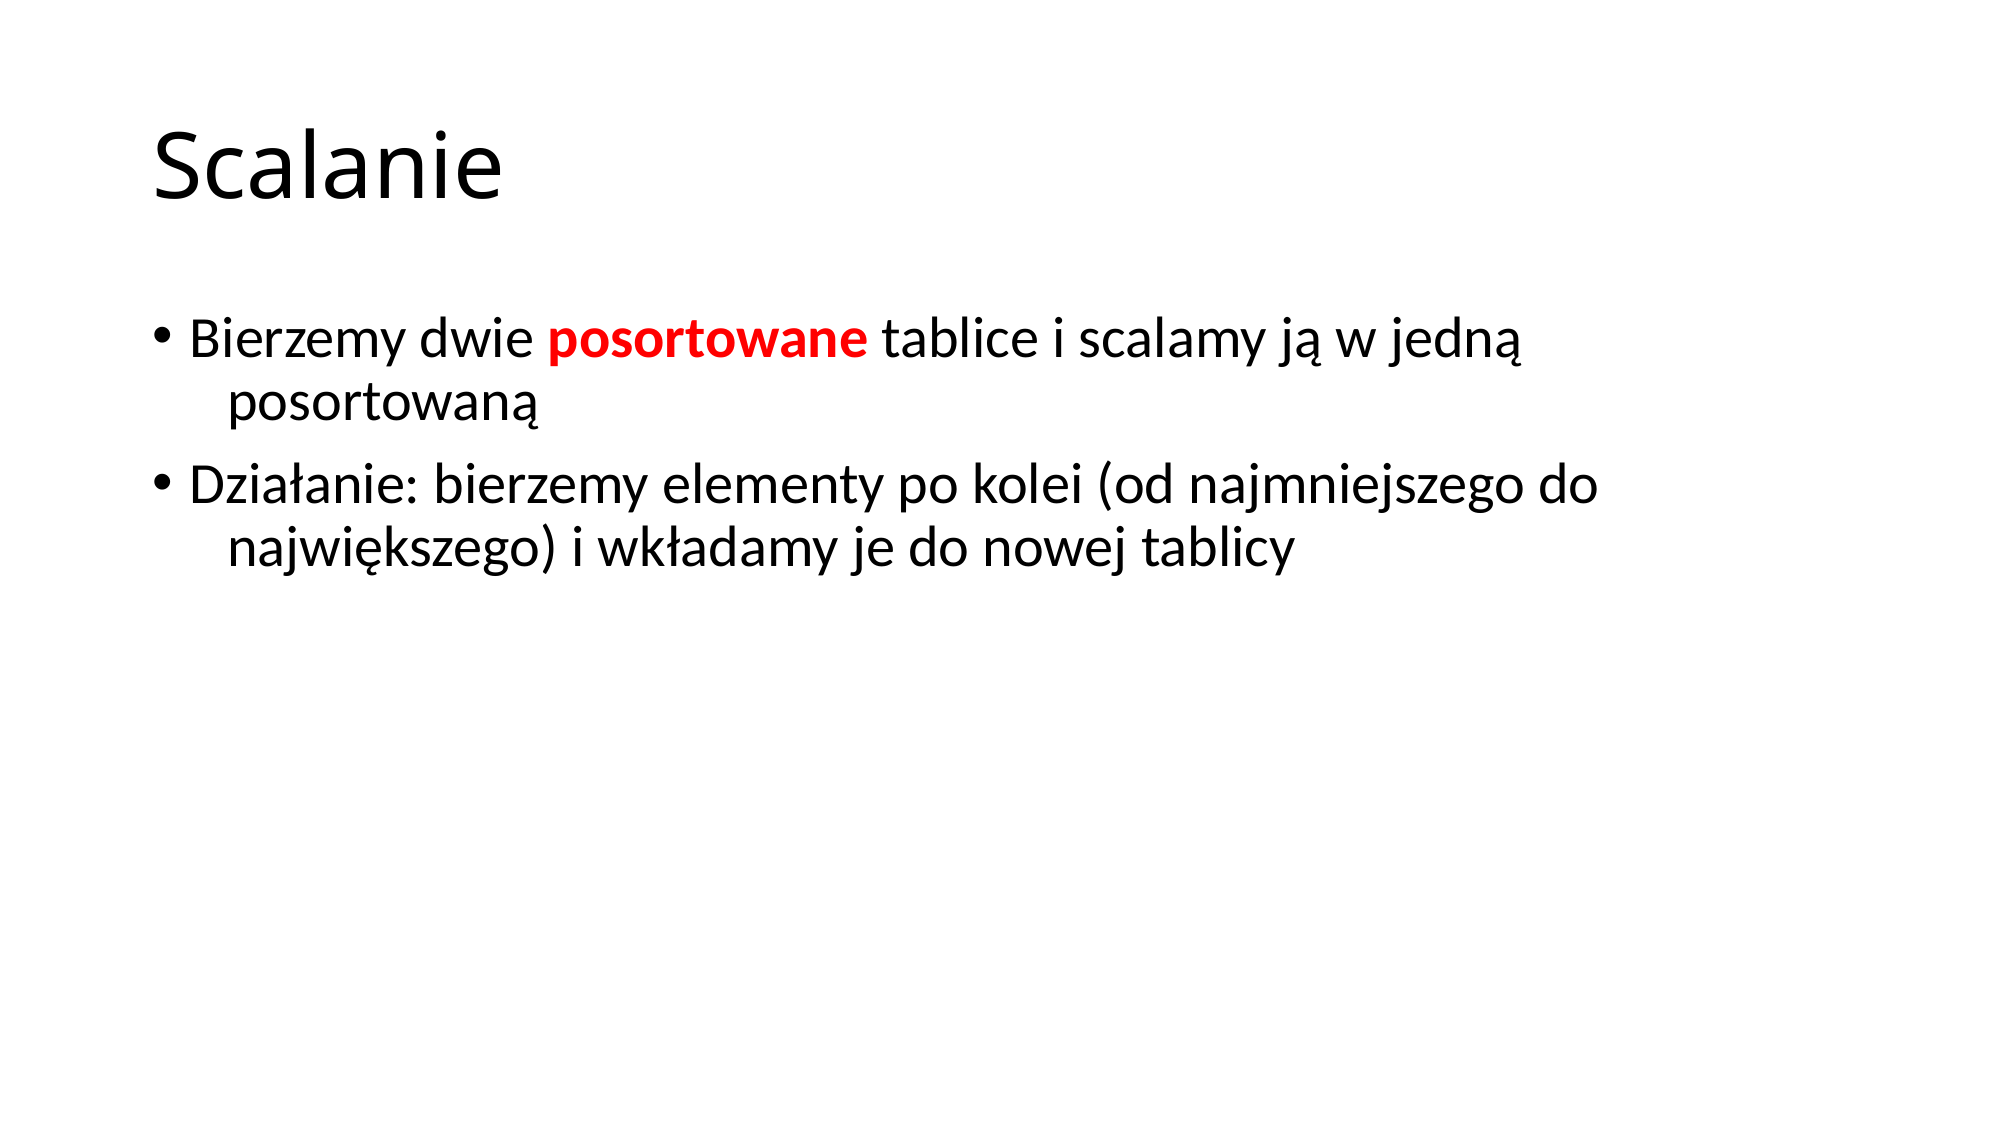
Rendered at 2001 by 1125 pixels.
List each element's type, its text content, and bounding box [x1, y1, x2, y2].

list Bierzemy dwie posortowane tablice i scalamy ją w jedną posortowaną Działanie: bierzemy elementy po kolei (od najmniejszego do największego) i wkładamy je do nowej tablicy [137, 299, 1863, 1014]
title Scalanie [137, 59, 1863, 278]
